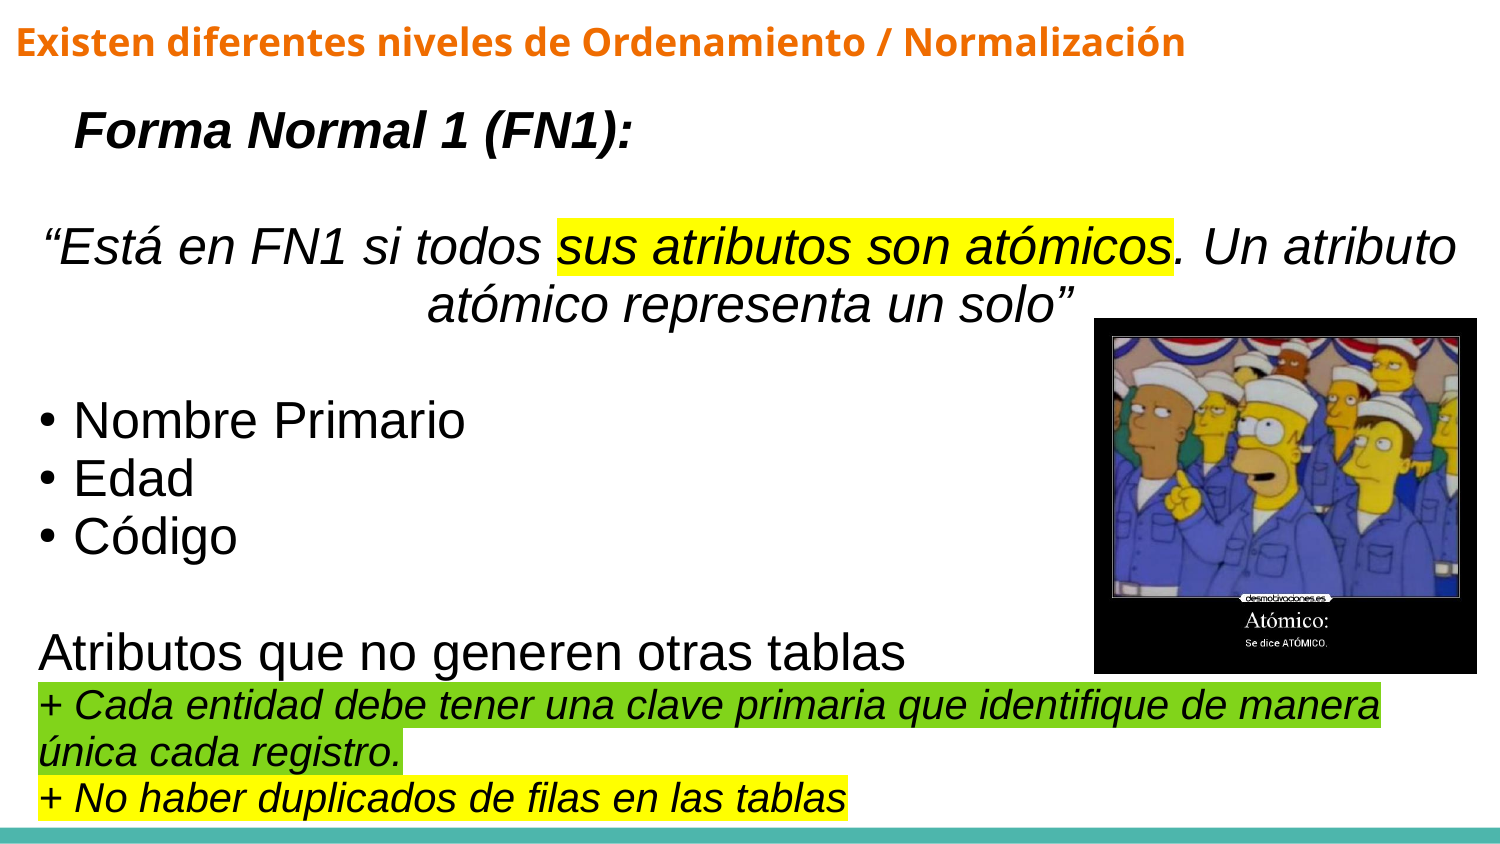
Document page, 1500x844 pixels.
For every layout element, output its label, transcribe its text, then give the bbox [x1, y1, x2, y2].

picture [1094, 318, 1477, 674]
title Existen diferentes niveles de Ordenamiento / Normalización [0, 0, 1398, 116]
text_box Forma Normal 1 (FN1): “Está en FN1 si todos sus atributos son atómicos. Un atributo atómico representa un solo” Nombre Primario Edad Código Atributos que no generen otras tablas + Cada entidad debe tener una clave primaria que identifique de manera única cada registro. + No haber duplicados de filas en las tablas [23, 94, 1477, 829]
